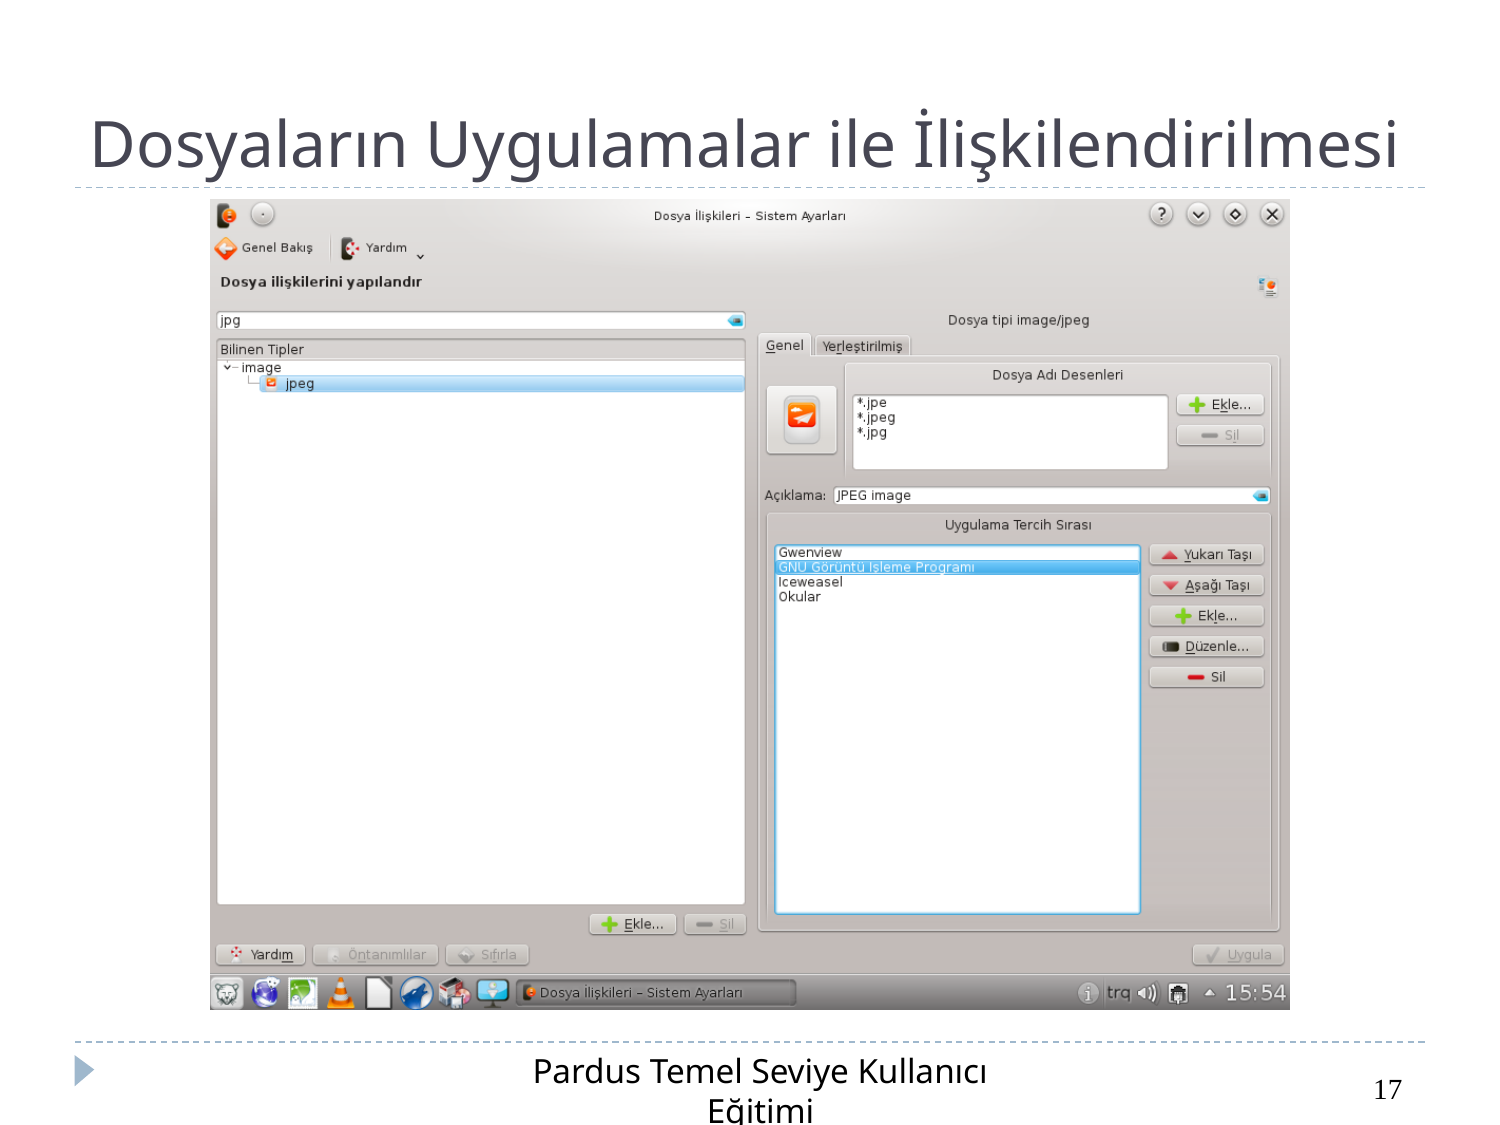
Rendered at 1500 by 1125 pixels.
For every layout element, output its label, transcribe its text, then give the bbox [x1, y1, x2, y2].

title Dosyaların Uygulamalar ile İlişkilendirilmesi [75, 24, 1425, 188]
picture [210, 199, 1290, 1010]
